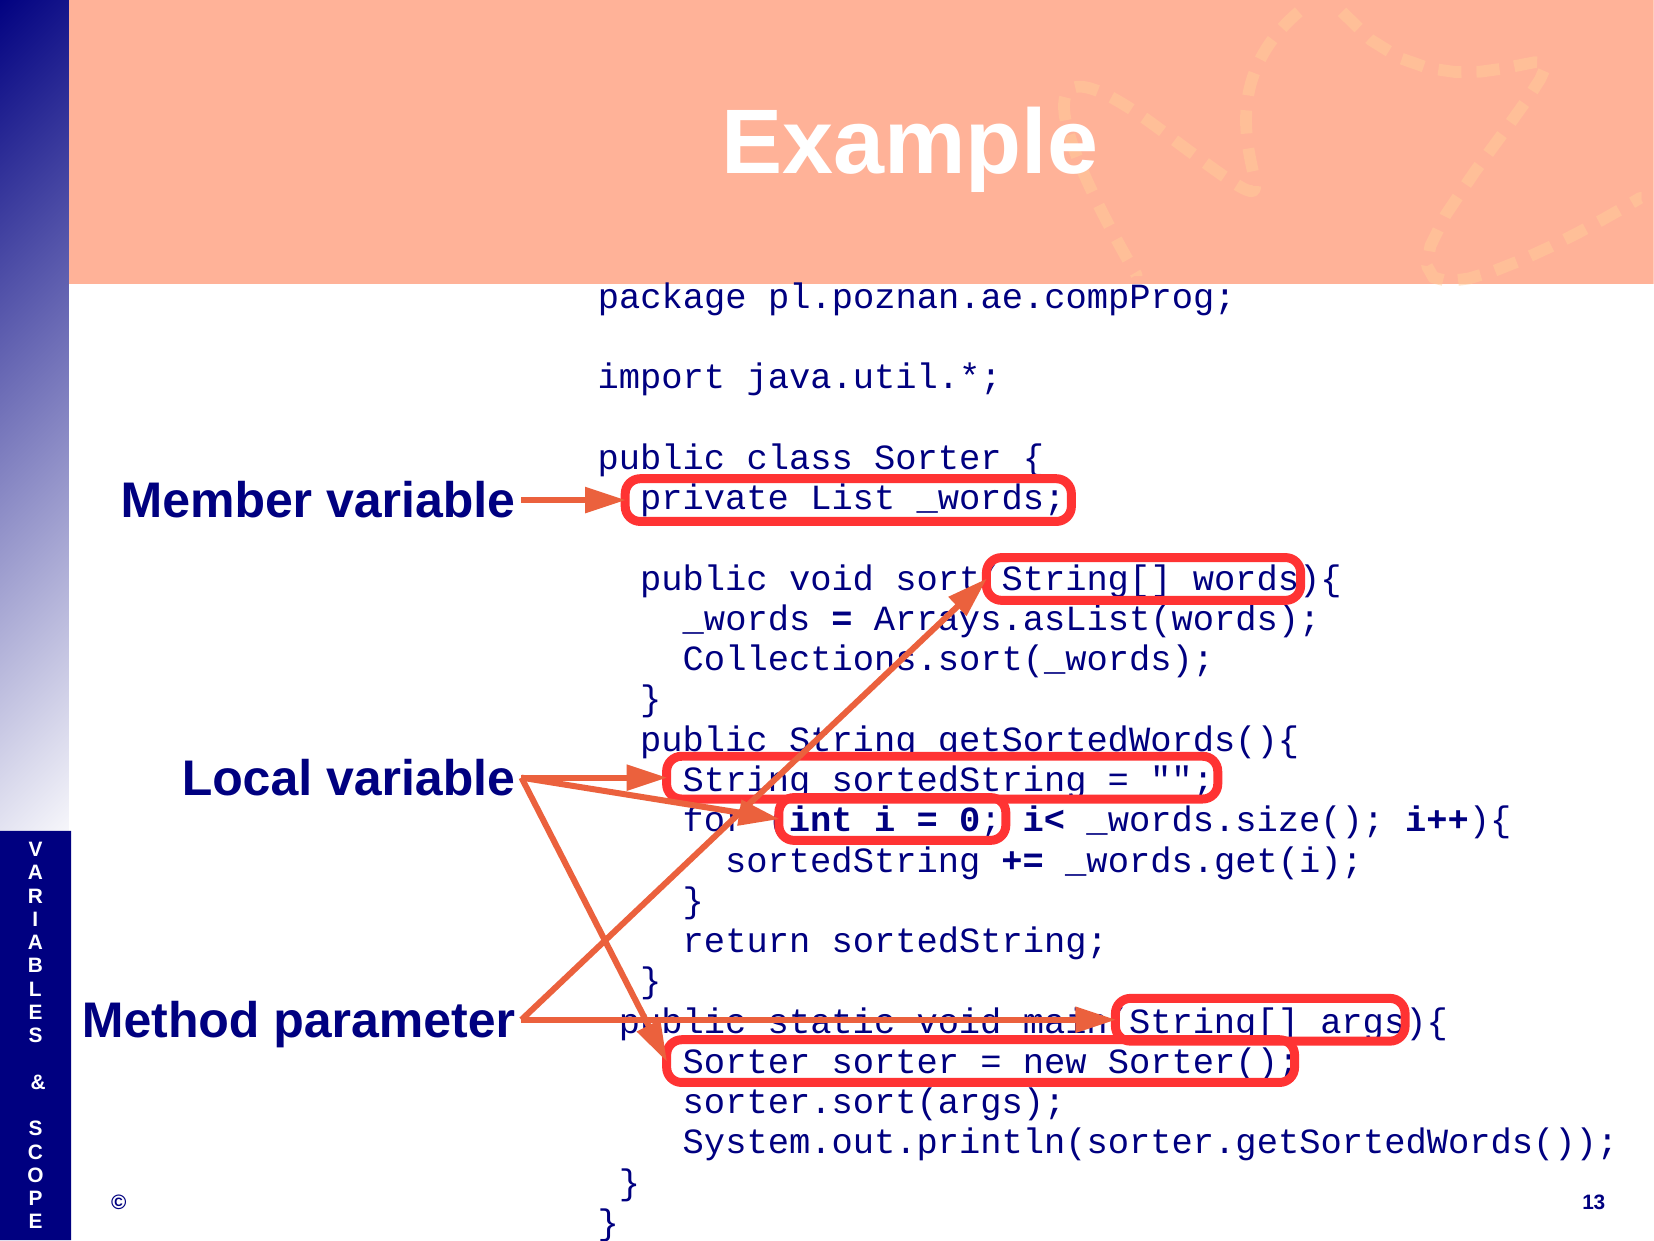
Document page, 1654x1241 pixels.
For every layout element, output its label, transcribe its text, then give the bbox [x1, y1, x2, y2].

list package pl.poznan.ae.compProg; import java.util.*; public class Sorter { private List _words; public void sort(String[] words){ _words = Arrays.asList(words); Collections.sort(_words); } public String getSortedWords(){ String sortedString = ""; for (int i = 0; i< _words.size(); i++){ sortedString += _words.get(i); } return sortedString; } public static void main(String[] args){ Sorter sorter = new Sorter(); sorter.sort(args); System.out.println(sorter.getSortedWords()); } } [766, 761, 1213, 794]
list package pl.poznan.ae.compProg; import java.util.*; public class Sorter { private List _words; public void sort(String[] words){ _words = Arrays.asList(words); Collections.sort(_words); } public String getSortedWords(){ String sortedString = ""; for (int i = 0; i< _words.size(); i++){ sortedString += _words.get(i); } return sortedString; } public static void main(String[] args){ Sorter sorter = new Sorter(); sorter.sort(args); System.out.println(sorter.getSortedWords()); } } [597, 278, 1654, 1241]
list package pl.poznan.ae.compProg; import java.util.*; public class Sorter { private List _words; public void sort(String[] words){ _words = Arrays.asList(words); Collections.sort(_words); } public String getSortedWords(){ String sortedString = ""; for (int i = 0; i< _words.size(); i++){ sortedString += _words.get(i); } return sortedString; } public static void main(String[] args){ Sorter sorter = new Sorter(); sorter.sort(args); System.out.println(sorter.getSortedWords()); } } [991, 563, 1296, 595]
text_box Local variable [119, 730, 522, 825]
title Example [204, 37, 1617, 246]
text_box Member variable [119, 453, 522, 547]
text_box Method parameter [119, 972, 522, 1067]
text_box V A R I A B L E S & S C O P E [0, 830, 71, 1241]
list package pl.poznan.ae.compProg; import java.util.*; public class Sorter { private List _words; public void sort(String[] words){ _words = Arrays.asList(words); Collections.sort(_words); } public String getSortedWords(){ String sortedString = ""; for (int i = 0; i< _words.size(); i++){ sortedString += _words.get(i); } return sortedString; } public static void main(String[] args){ Sorter sorter = new Sorter(); sorter.sort(args); System.out.println(sorter.getSortedWords()); } } [672, 1045, 1290, 1077]
list package pl.poznan.ae.compProg; import java.util.*; public class Sorter { private List _words; public void sort(String[] words){ _words = Arrays.asList(words); Collections.sort(_words); } public String getSortedWords(){ String sortedString = ""; for (int i = 0; i< _words.size(); i++){ sortedString += _words.get(i); } return sortedString; } public static void main(String[] args){ Sorter sorter = new Sorter(); sorter.sort(args); System.out.println(sorter.getSortedWords()); } } [597, 793, 732, 934]
list package pl.poznan.ae.compProg; import java.util.*; public class Sorter { private List _words; public void sort(String[] words){ _words = Arrays.asList(words); Collections.sort(_words); } public String getSortedWords(){ String sortedString = ""; for (int i = 0; i< _words.size(); i++){ sortedString += _words.get(i); } return sortedString; } public static void main(String[] args){ Sorter sorter = new Sorter(); sorter.sort(args); System.out.println(sorter.getSortedWords()); } } [630, 484, 1066, 516]
text_box [844, 703, 1598, 760]
